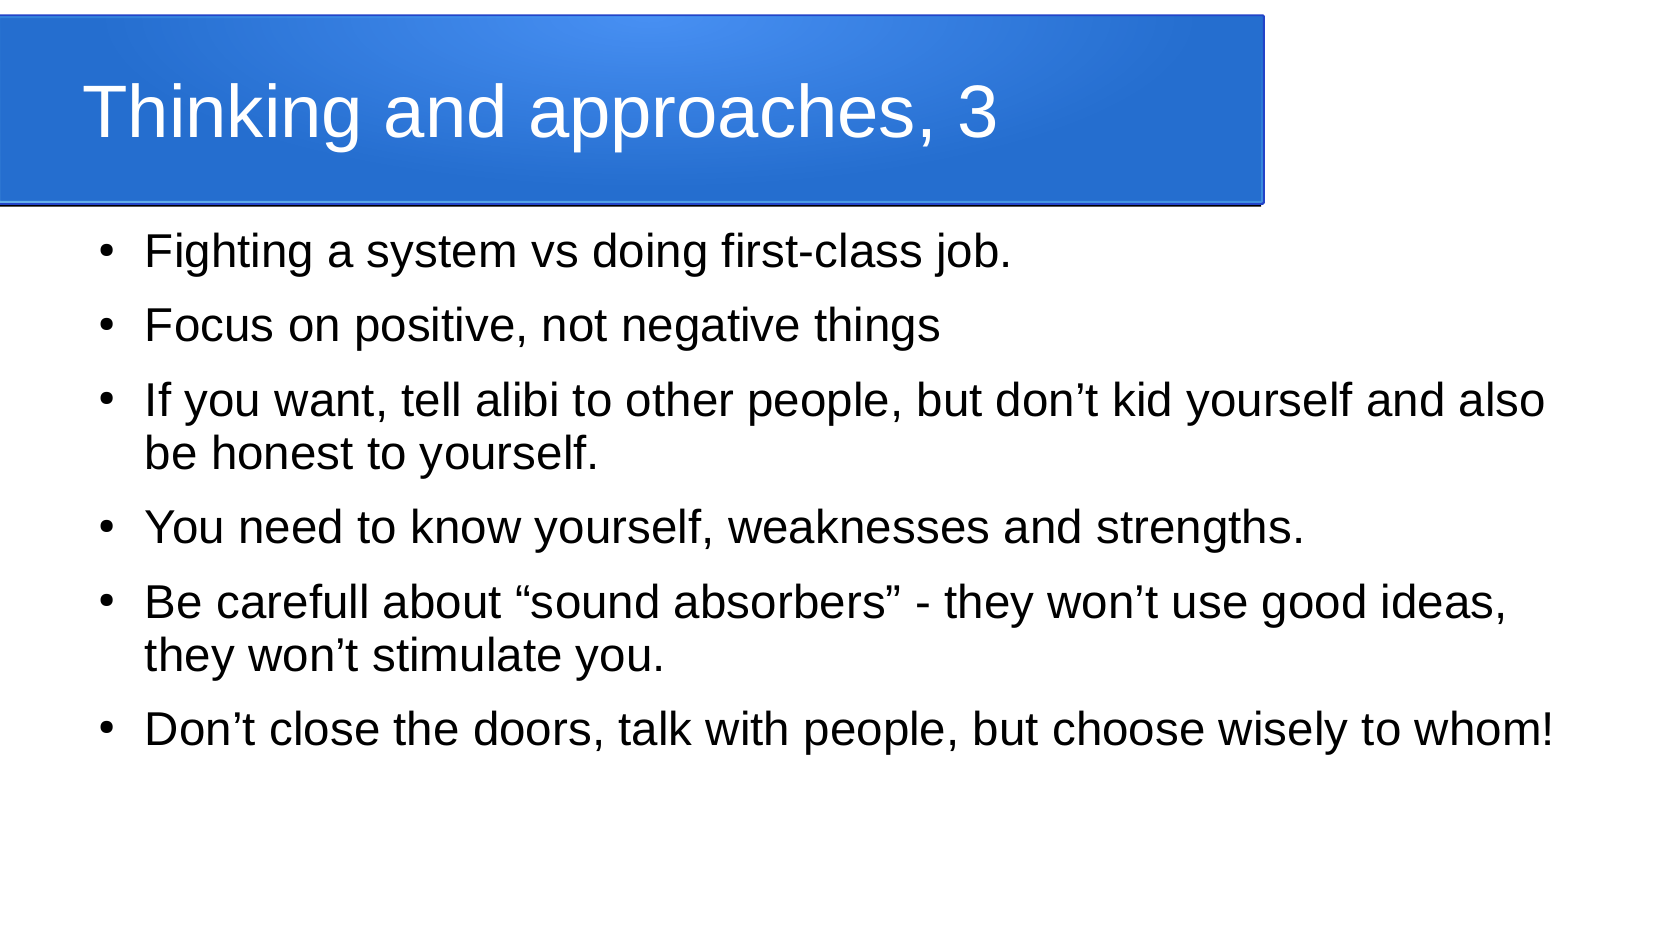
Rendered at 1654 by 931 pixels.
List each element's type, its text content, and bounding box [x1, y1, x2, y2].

list Fighting a system vs doing first-class job. Focus on positive, not negative things If you want, tell alibi to other people, but don’t kid yourself and also be honest to yourself. You need to know yourself, weaknesses and strengths. Be carefull about “sound absorbers” - they won’t use good ideas, they won’t stimulate you. Don’t close the doors, talk with people, but choose wisely to whom! [82, 224, 1571, 764]
title Thinking and approaches, 3 [82, 35, 1235, 189]
